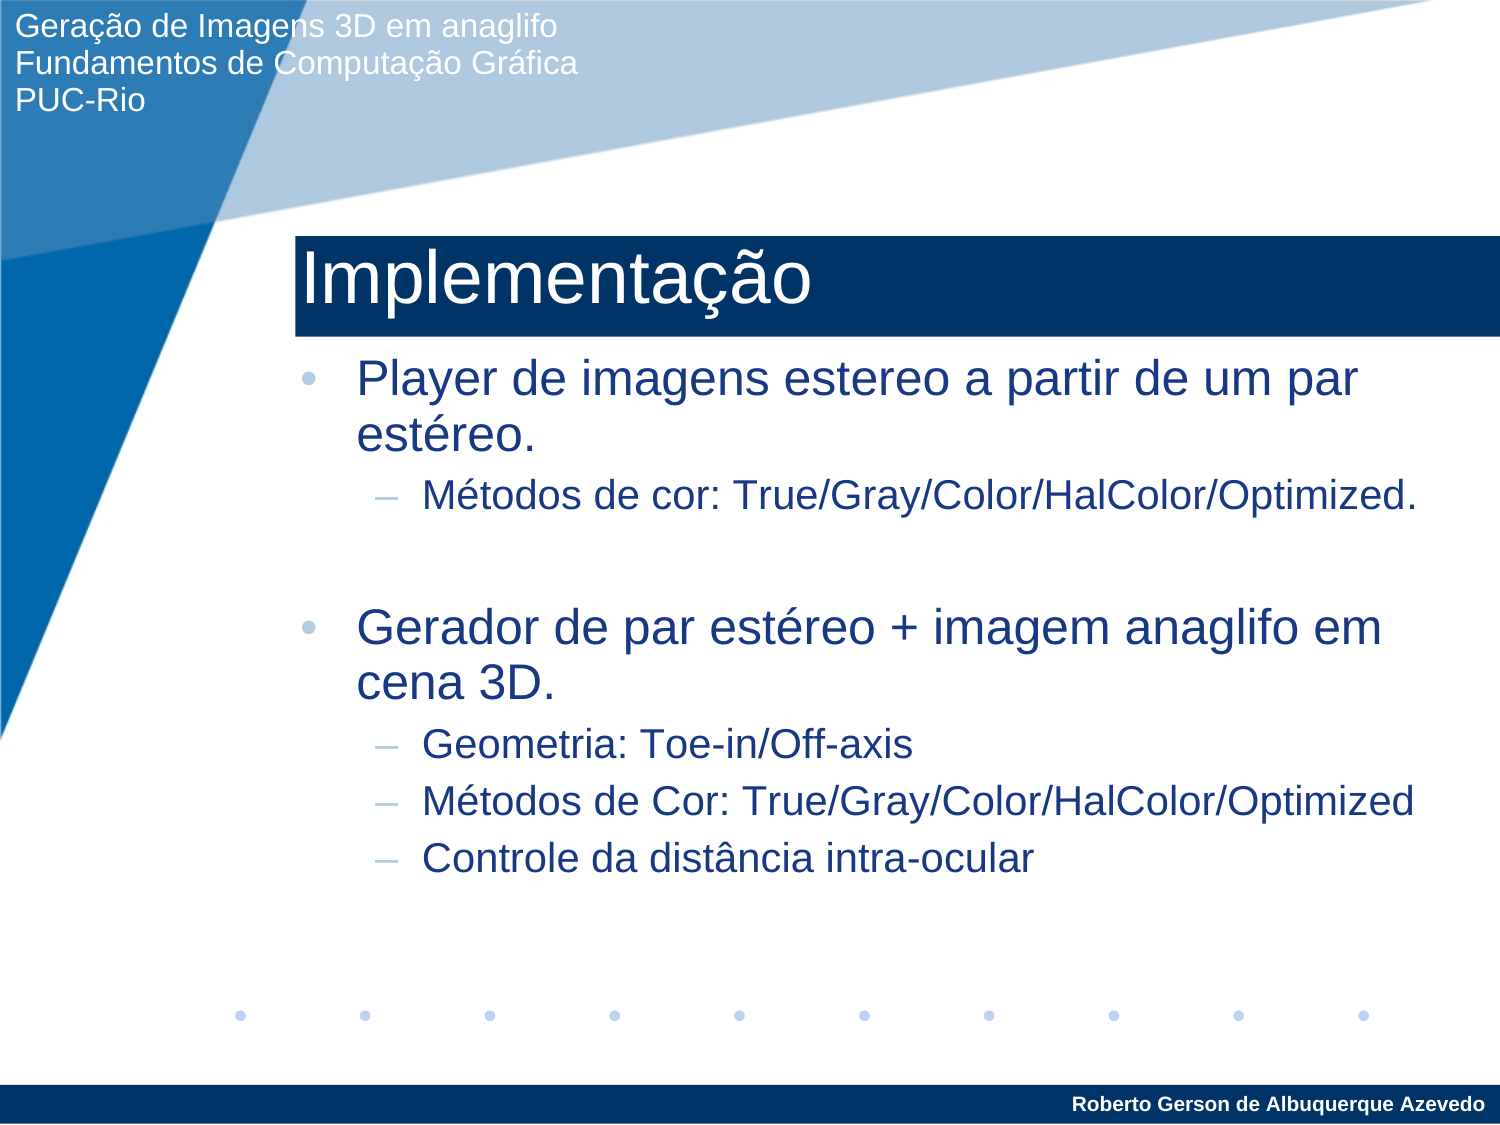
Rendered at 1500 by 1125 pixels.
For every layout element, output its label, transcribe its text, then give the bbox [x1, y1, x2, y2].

picture [0, 0, 1500, 842]
list Player de imagens estereo a partir de um par estéreo. Métodos de cor: True/Gray/Color/HalColor/Optimized. Gerador de par estéreo + imagem anaglifo em cena 3D. Geometria: Toe-in/Off-axis Métodos de Cor: True/Gray/Color/HalColor/Optimized Controle da distância intra-ocular [299, 350, 1475, 1093]
title Implementação [300, 224, 1500, 331]
